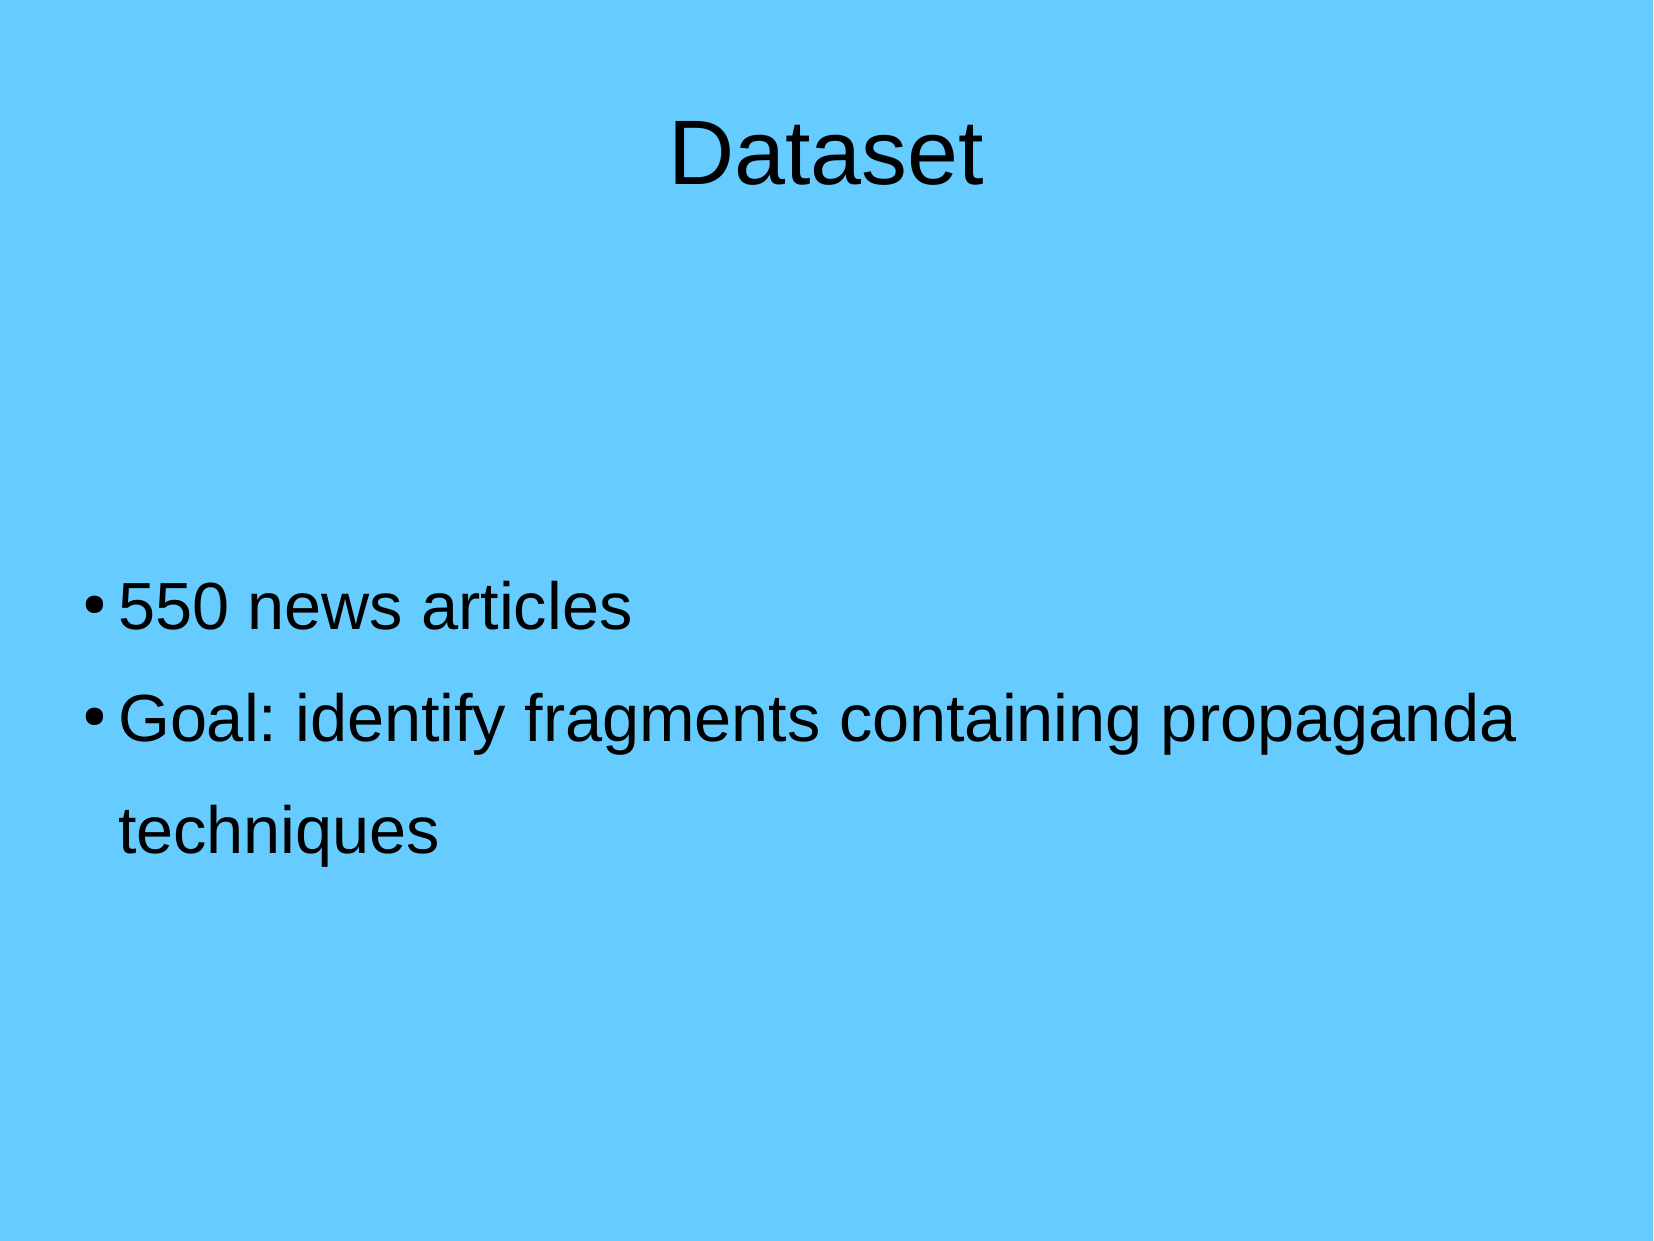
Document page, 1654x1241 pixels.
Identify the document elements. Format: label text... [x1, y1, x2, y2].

title Dataset [82, 49, 1571, 257]
subtitle 550 news articles Goal: identify fragments containing propaganda techniques [82, 290, 1571, 1109]
